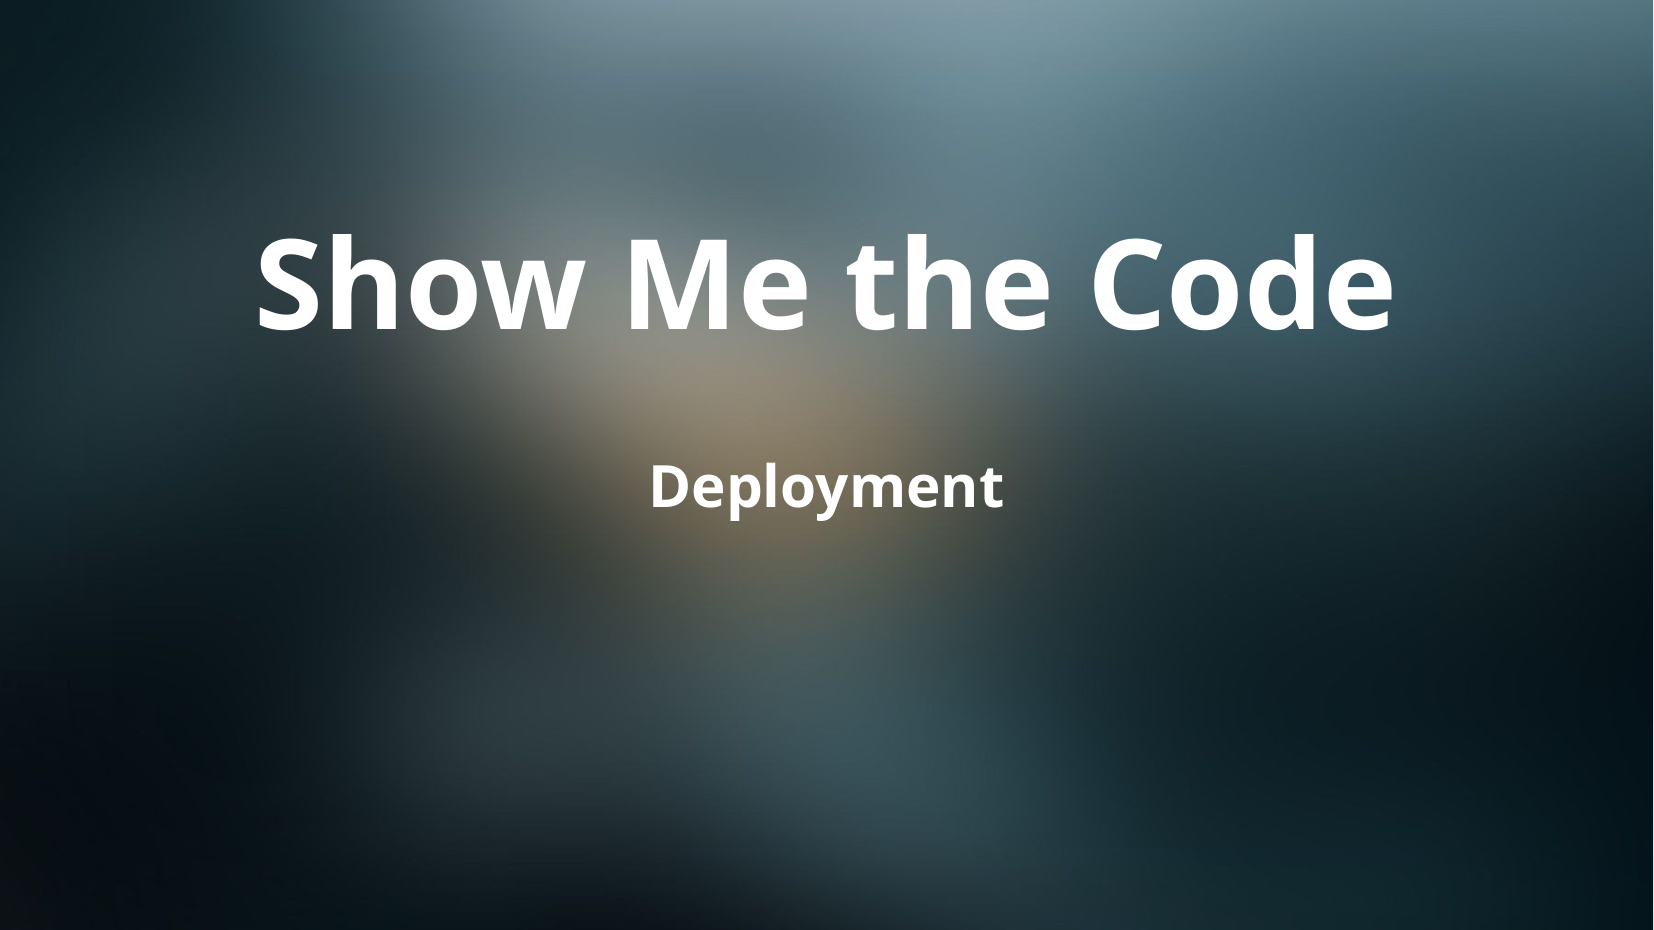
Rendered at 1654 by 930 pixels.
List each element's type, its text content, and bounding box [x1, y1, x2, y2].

picture [0, 0, 1654, 930]
subtitle Show Me the Code Deployment [82, 180, 1571, 541]
